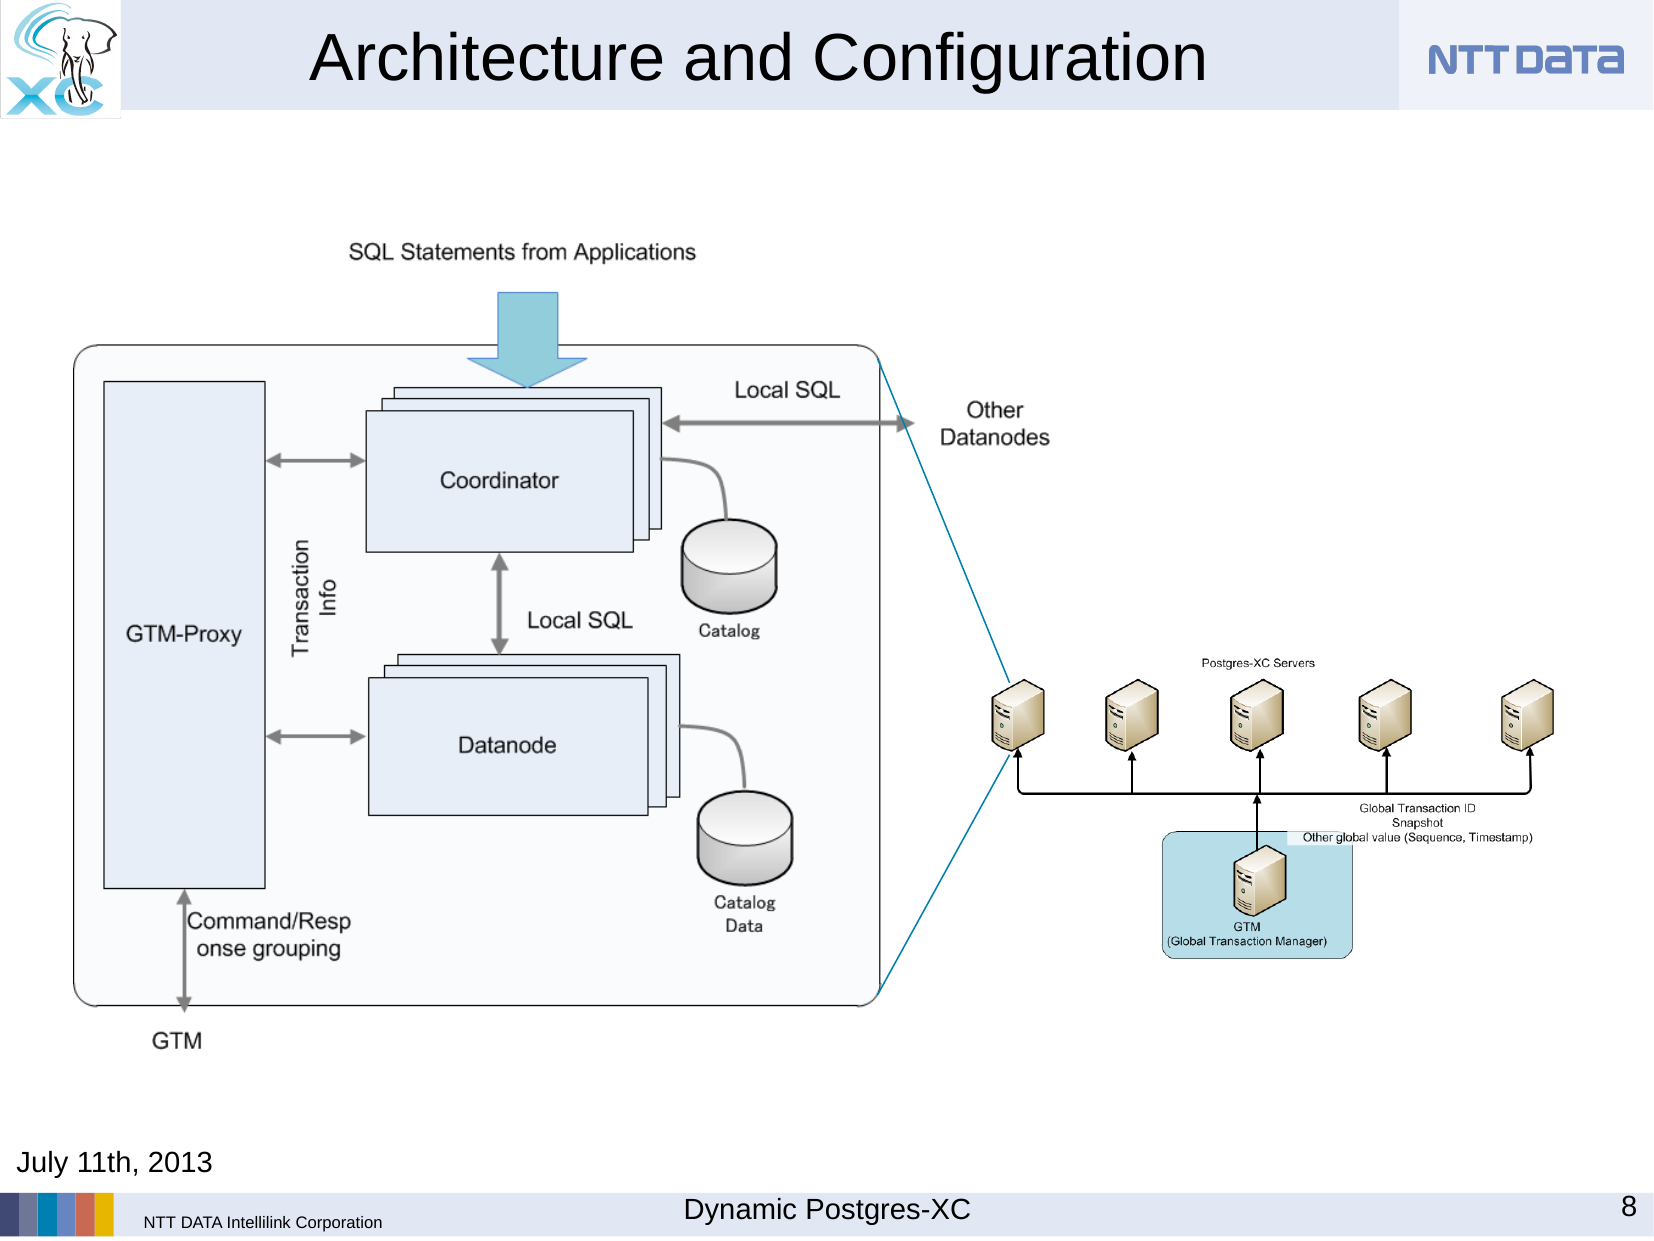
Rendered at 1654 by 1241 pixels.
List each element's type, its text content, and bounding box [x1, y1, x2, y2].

picture [0, 0, 121, 119]
title Architecture and Configuration [120, 3, 1399, 110]
picture [73, 236, 1554, 1055]
picture [1429, 45, 1624, 74]
